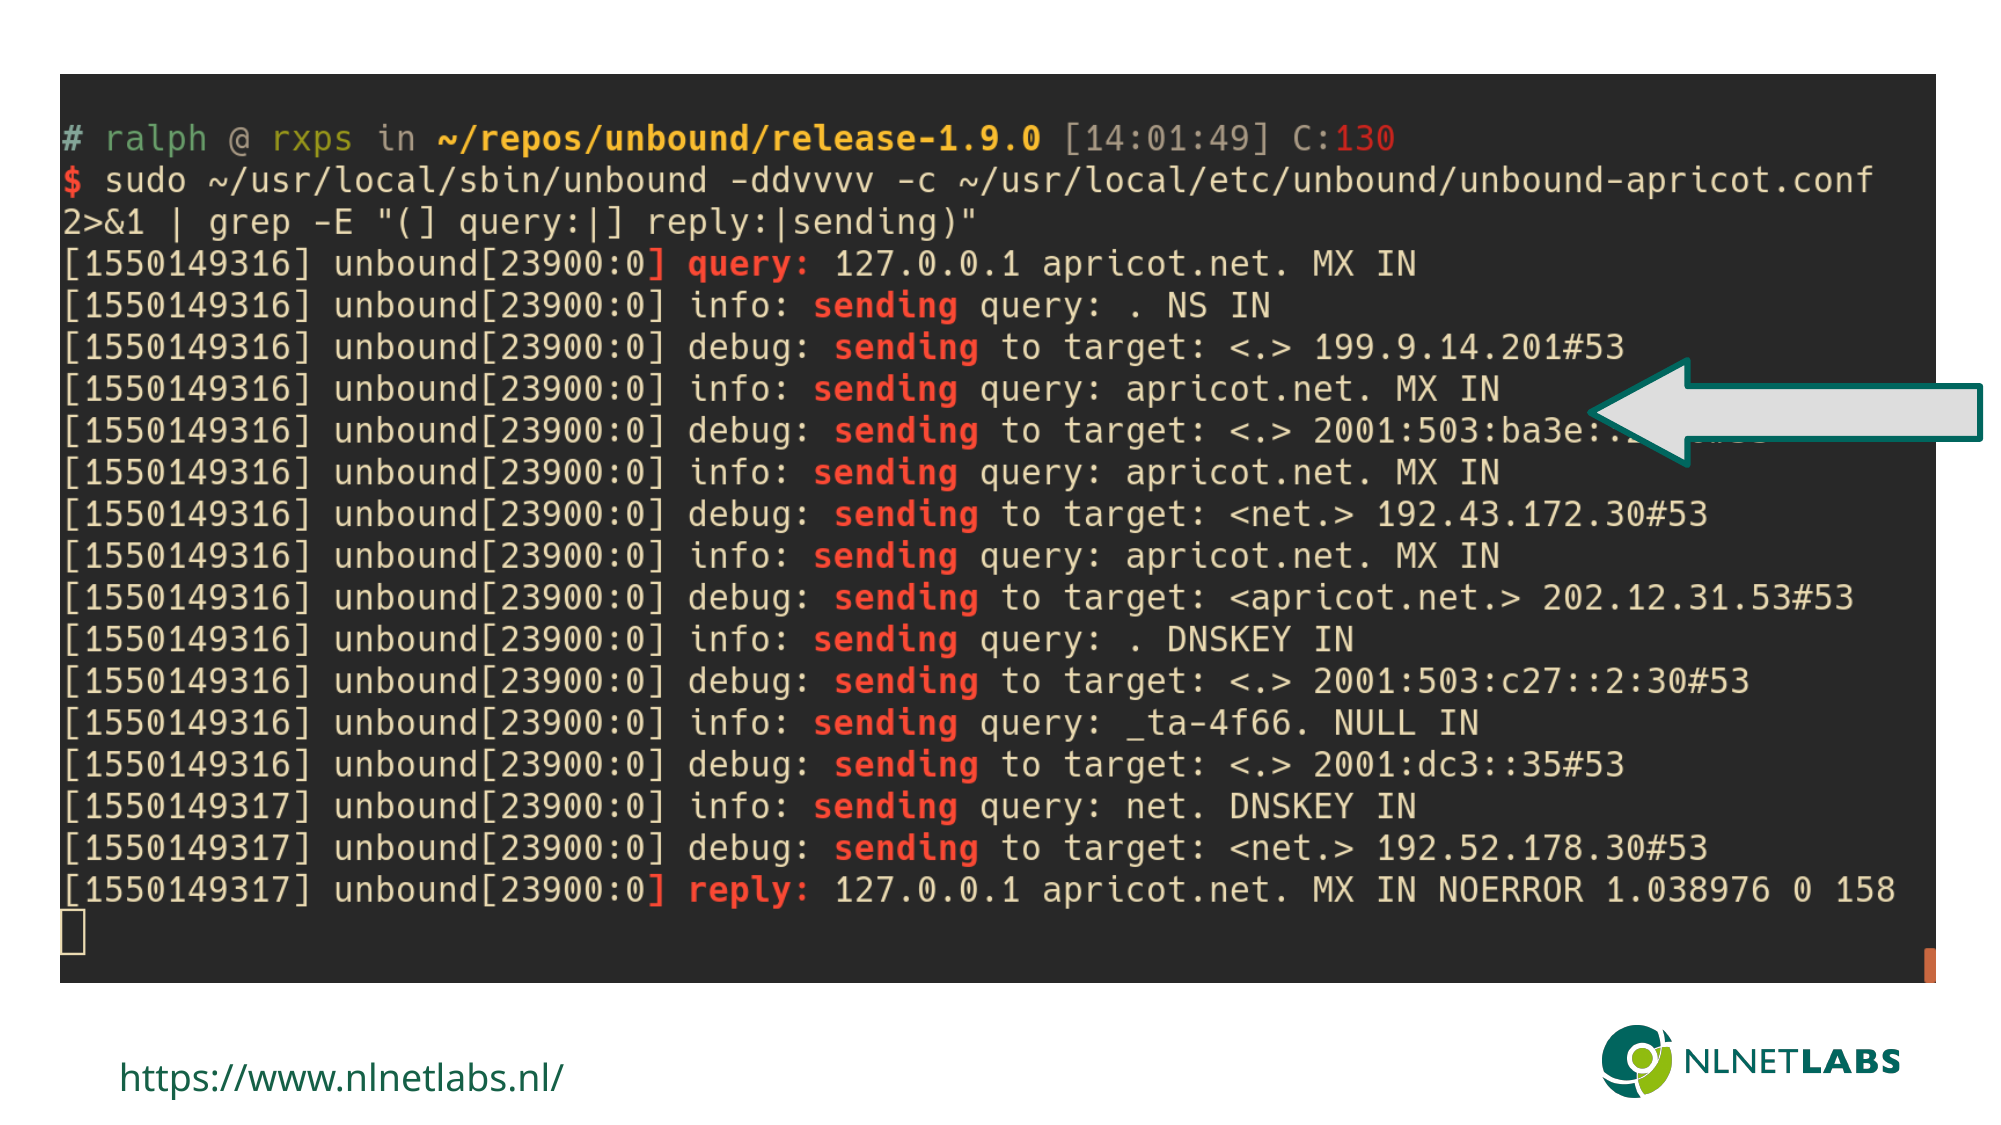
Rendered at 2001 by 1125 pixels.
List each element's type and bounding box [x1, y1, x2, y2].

picture [1602, 1025, 1900, 1098]
picture [60, 74, 1936, 983]
text_box [1590, 360, 1981, 466]
